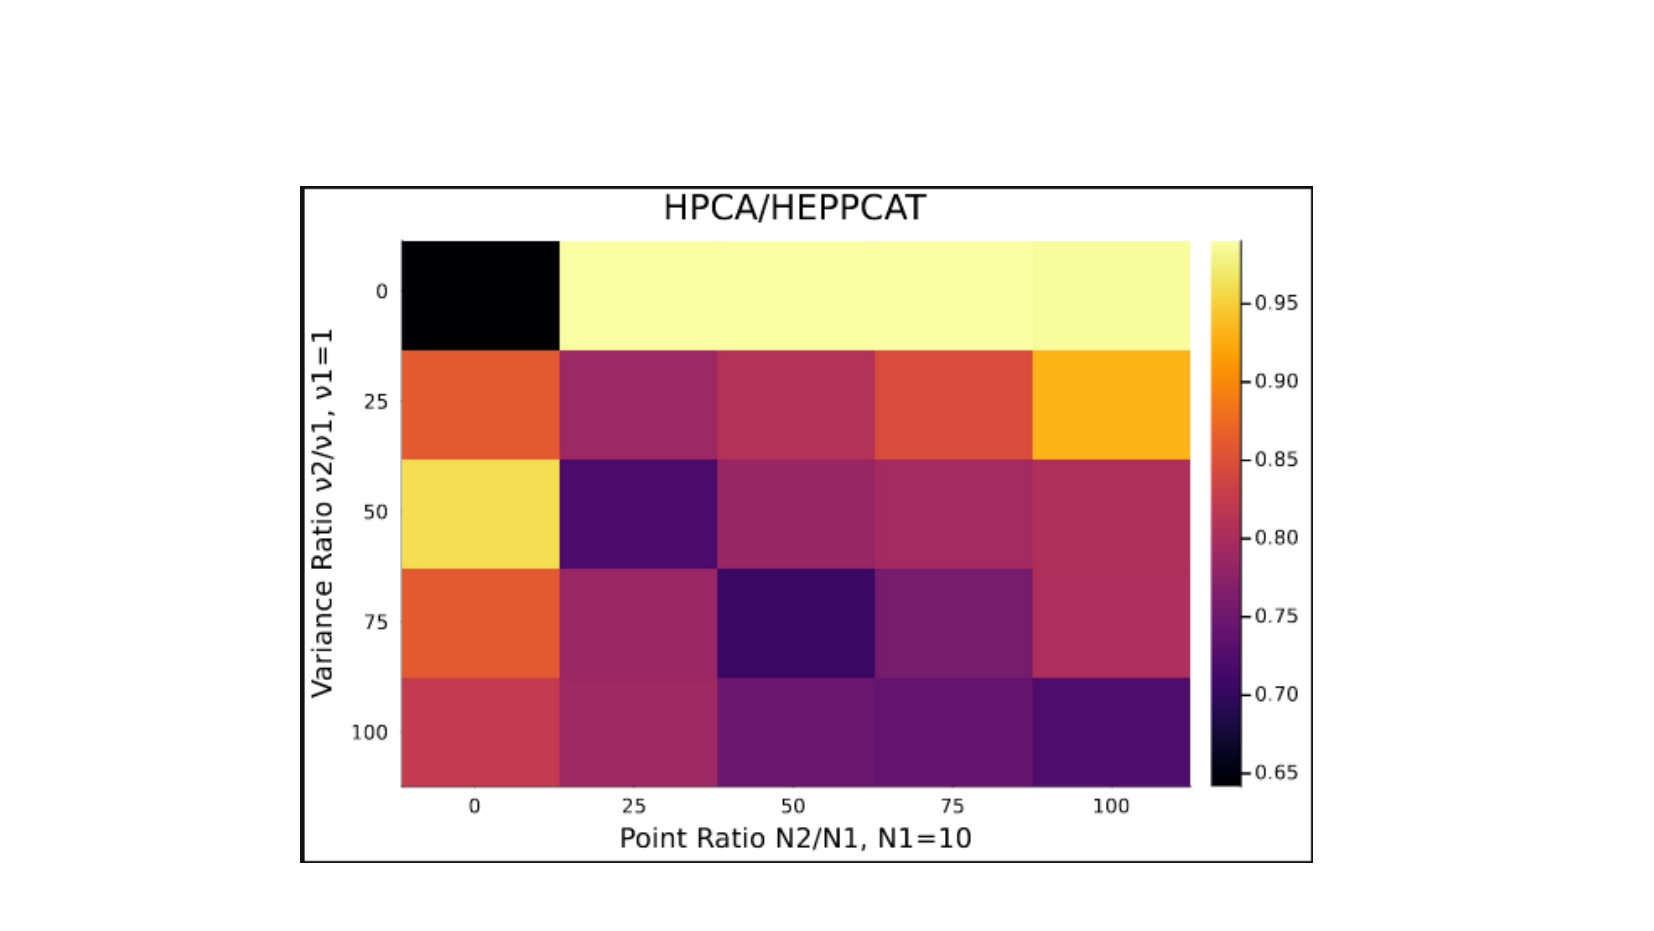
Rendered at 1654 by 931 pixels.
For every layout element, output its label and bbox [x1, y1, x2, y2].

picture [300, 186, 1313, 863]
